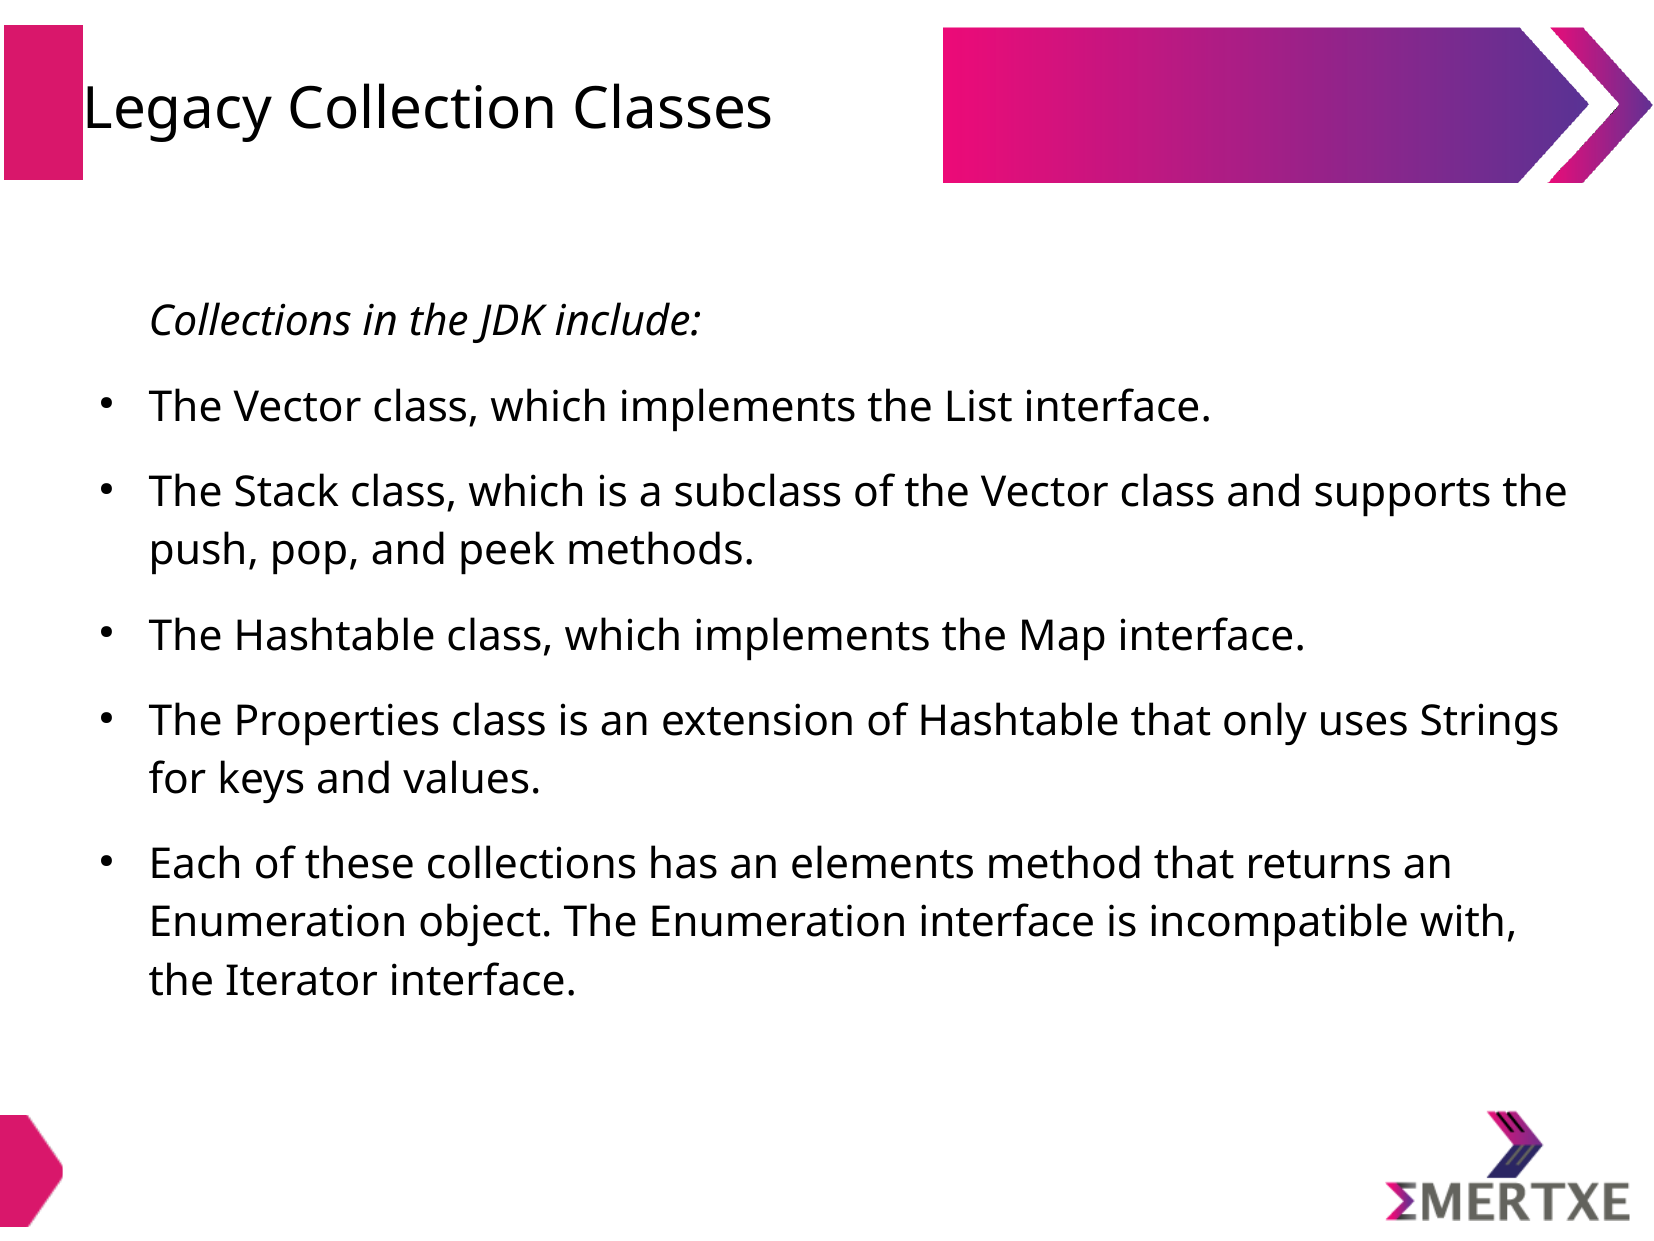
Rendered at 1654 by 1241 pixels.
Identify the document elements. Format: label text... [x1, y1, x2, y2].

picture [1385, 1107, 1631, 1221]
list Collections in the JDK include: The Vector class, which implements the List interface. The Stack class, which is a subclass of the Vector class and supports the push, pop, and peek methods. The Hashtable class, which implements the Map interface. The Properties class is an extension of Hashtable that only uses Strings for keys and values. Each of these collections has an elements method that returns an Enumeration object. The Enumeration interface is incompatible with, the Iterator interface. [82, 290, 1571, 1010]
title Legacy Collection Classes [82, 2, 1571, 210]
picture [1571, 27, 1653, 183]
